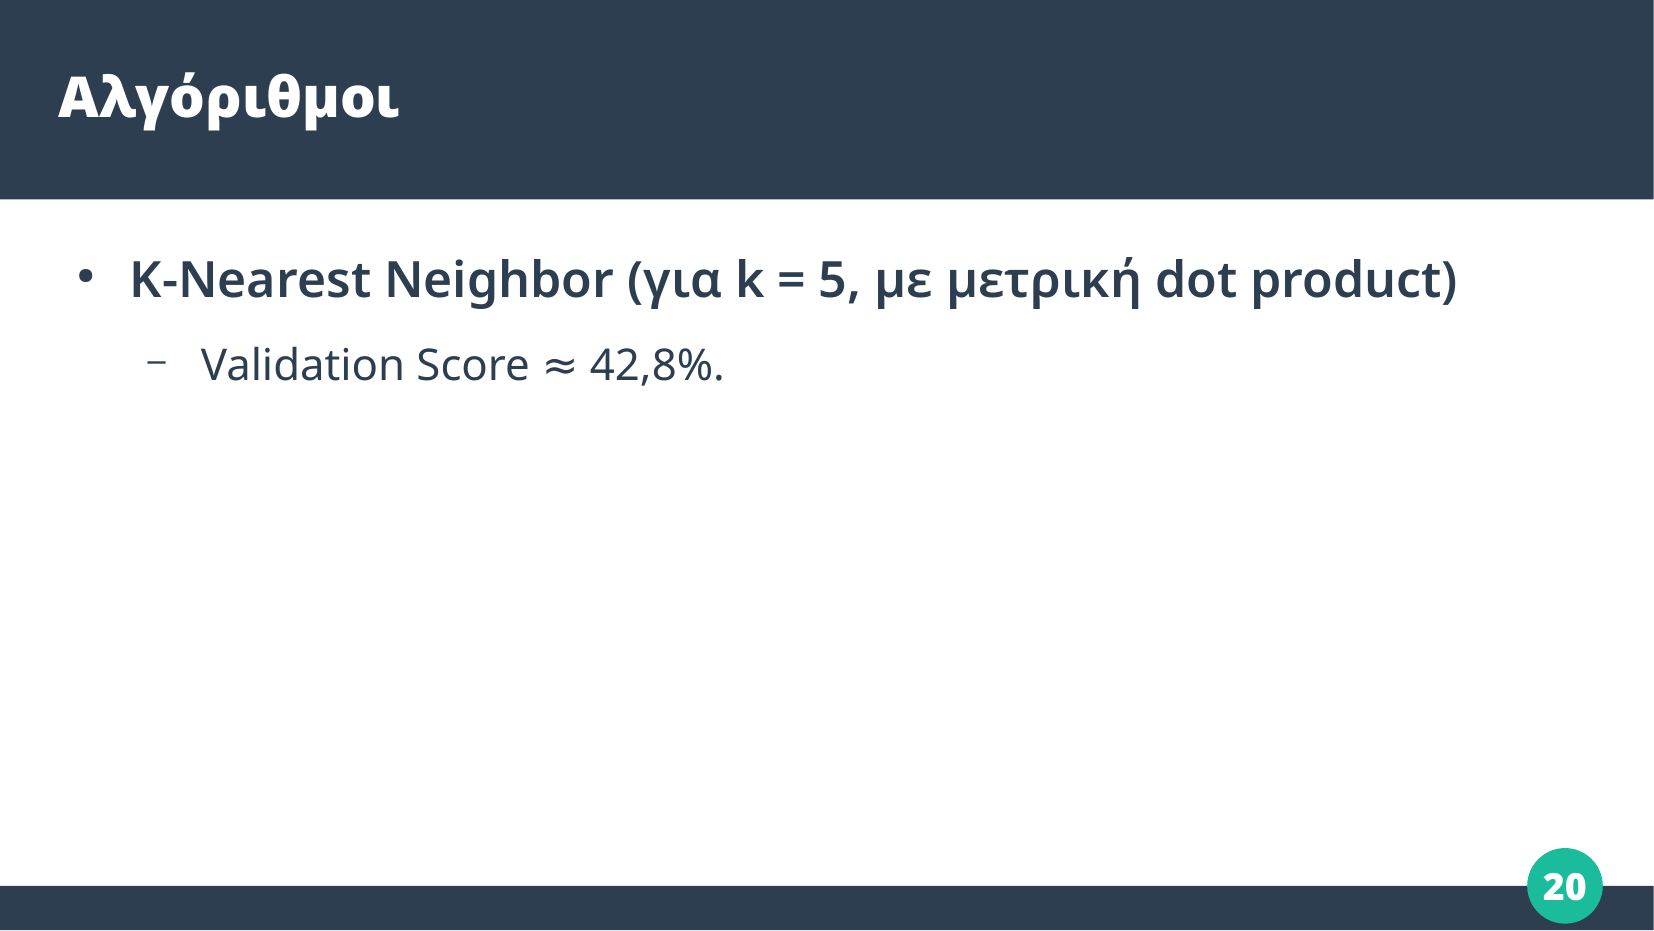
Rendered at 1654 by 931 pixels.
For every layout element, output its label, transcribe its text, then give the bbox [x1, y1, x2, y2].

list K-Nearest Neighbor (για k = 5, με μετρική dot product) Validation Score ≈ 42,8%. [59, 243, 1595, 864]
title Αλγόριθμοι [59, 37, 1595, 156]
